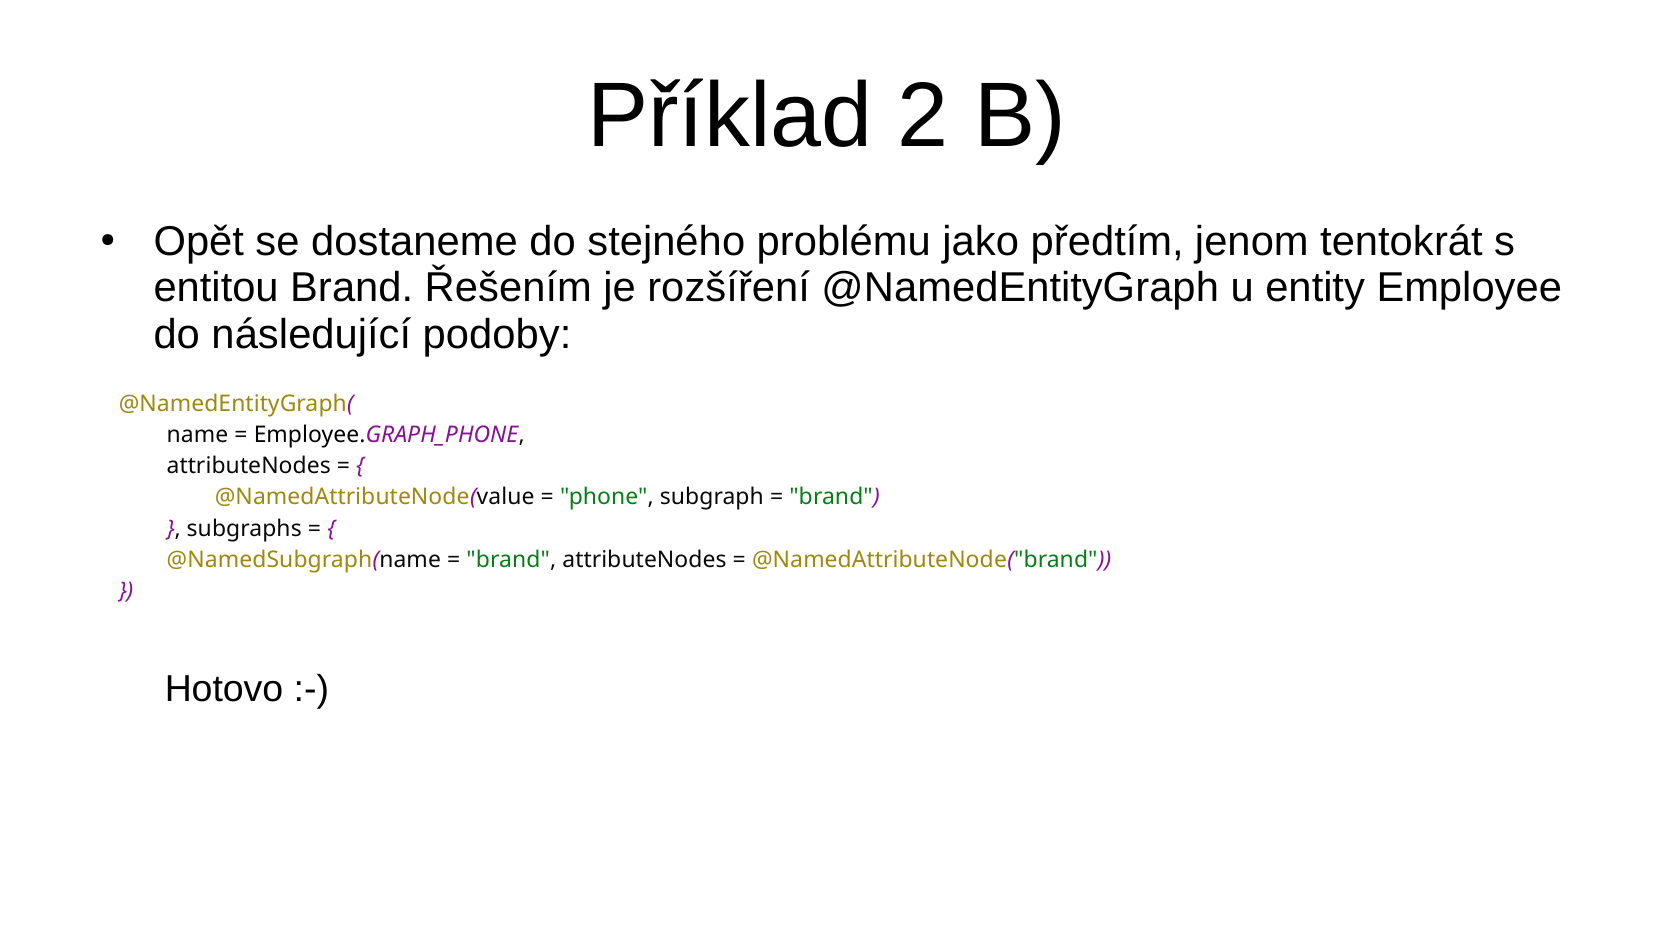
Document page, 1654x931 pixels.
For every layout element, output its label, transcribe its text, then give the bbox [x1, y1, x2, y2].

list Opět se dostaneme do stejného problému jako předtím, jenom tentokrát s entitou Brand. Řešením je rozšíření @NamedEntityGraph u entity Employee do následující podoby: @NamedEntityGraph( name = Employee.GRAPH_PHONE, attributeNodes = { @NamedAttributeNode(value = "phone", subgraph = "brand") }, subgraphs = { @NamedSubgraph(name = "brand", attributeNodes = @NamedAttributeNode("brand")) }) [82, 217, 1571, 758]
text_box Hotovo :-) [150, 660, 556, 717]
title Příklad 2 B) [82, 37, 1571, 193]
